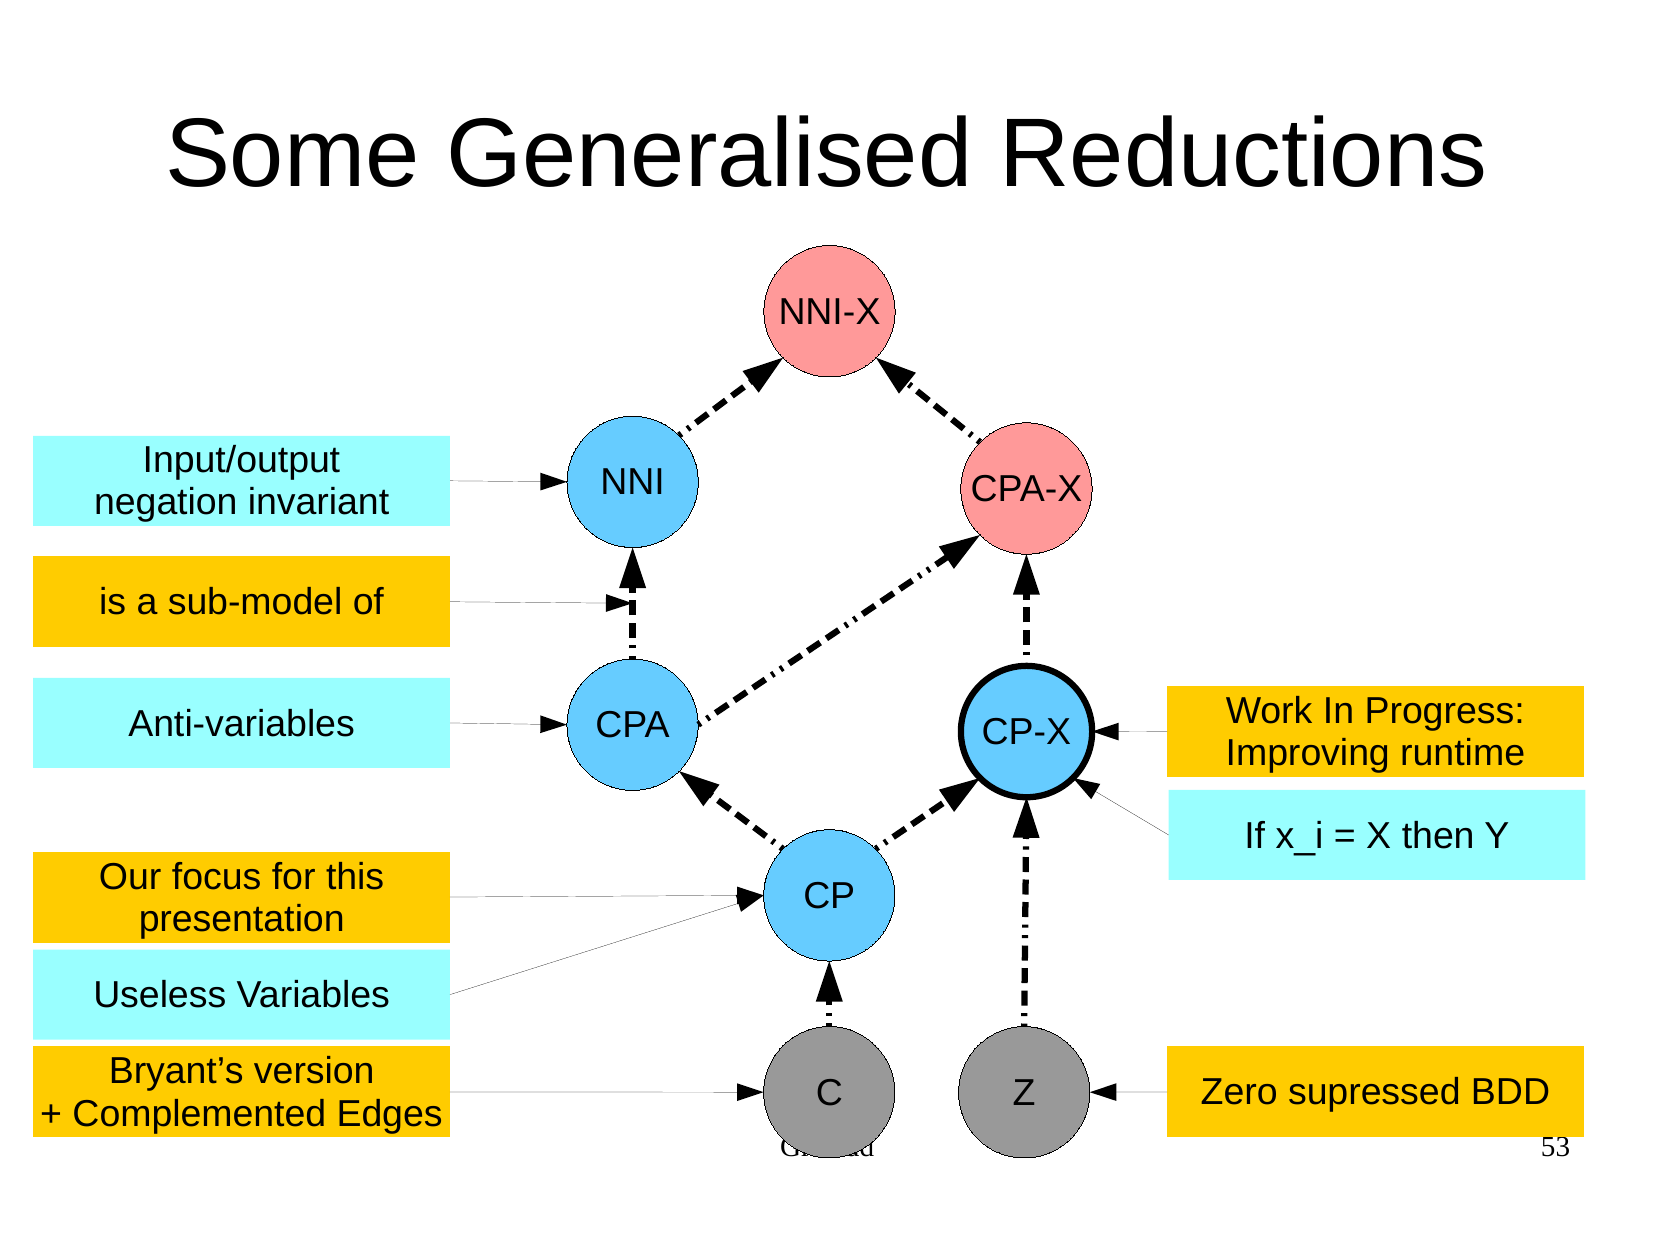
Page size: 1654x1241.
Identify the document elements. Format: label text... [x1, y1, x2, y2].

text_box CP [763, 829, 895, 962]
text_box Input/output negation invariant [33, 435, 450, 526]
title Some Generalised Reductions [82, 49, 1571, 257]
text_box Z [958, 1026, 1090, 1158]
text_box Our focus for this presentation [33, 852, 450, 943]
text_box Work In Progress: Improving runtime [1167, 686, 1584, 777]
text_box C [763, 1026, 895, 1158]
text_box If x_i = X then Y [1168, 789, 1586, 880]
text_box Bryant’s version + Complemented Edges [33, 1046, 450, 1137]
text_box CP-X [960, 665, 1093, 798]
text_box Anti-variables [33, 677, 450, 768]
text_box NNI-X [763, 245, 896, 377]
text_box CPA-X [960, 422, 1093, 555]
text_box Useless Variables [33, 949, 450, 1040]
text_box Zero supressed BDD [1167, 1046, 1584, 1137]
text_box is a sub-model of [33, 556, 450, 647]
text_box CPA [566, 659, 699, 791]
text_box NNI [567, 416, 699, 548]
